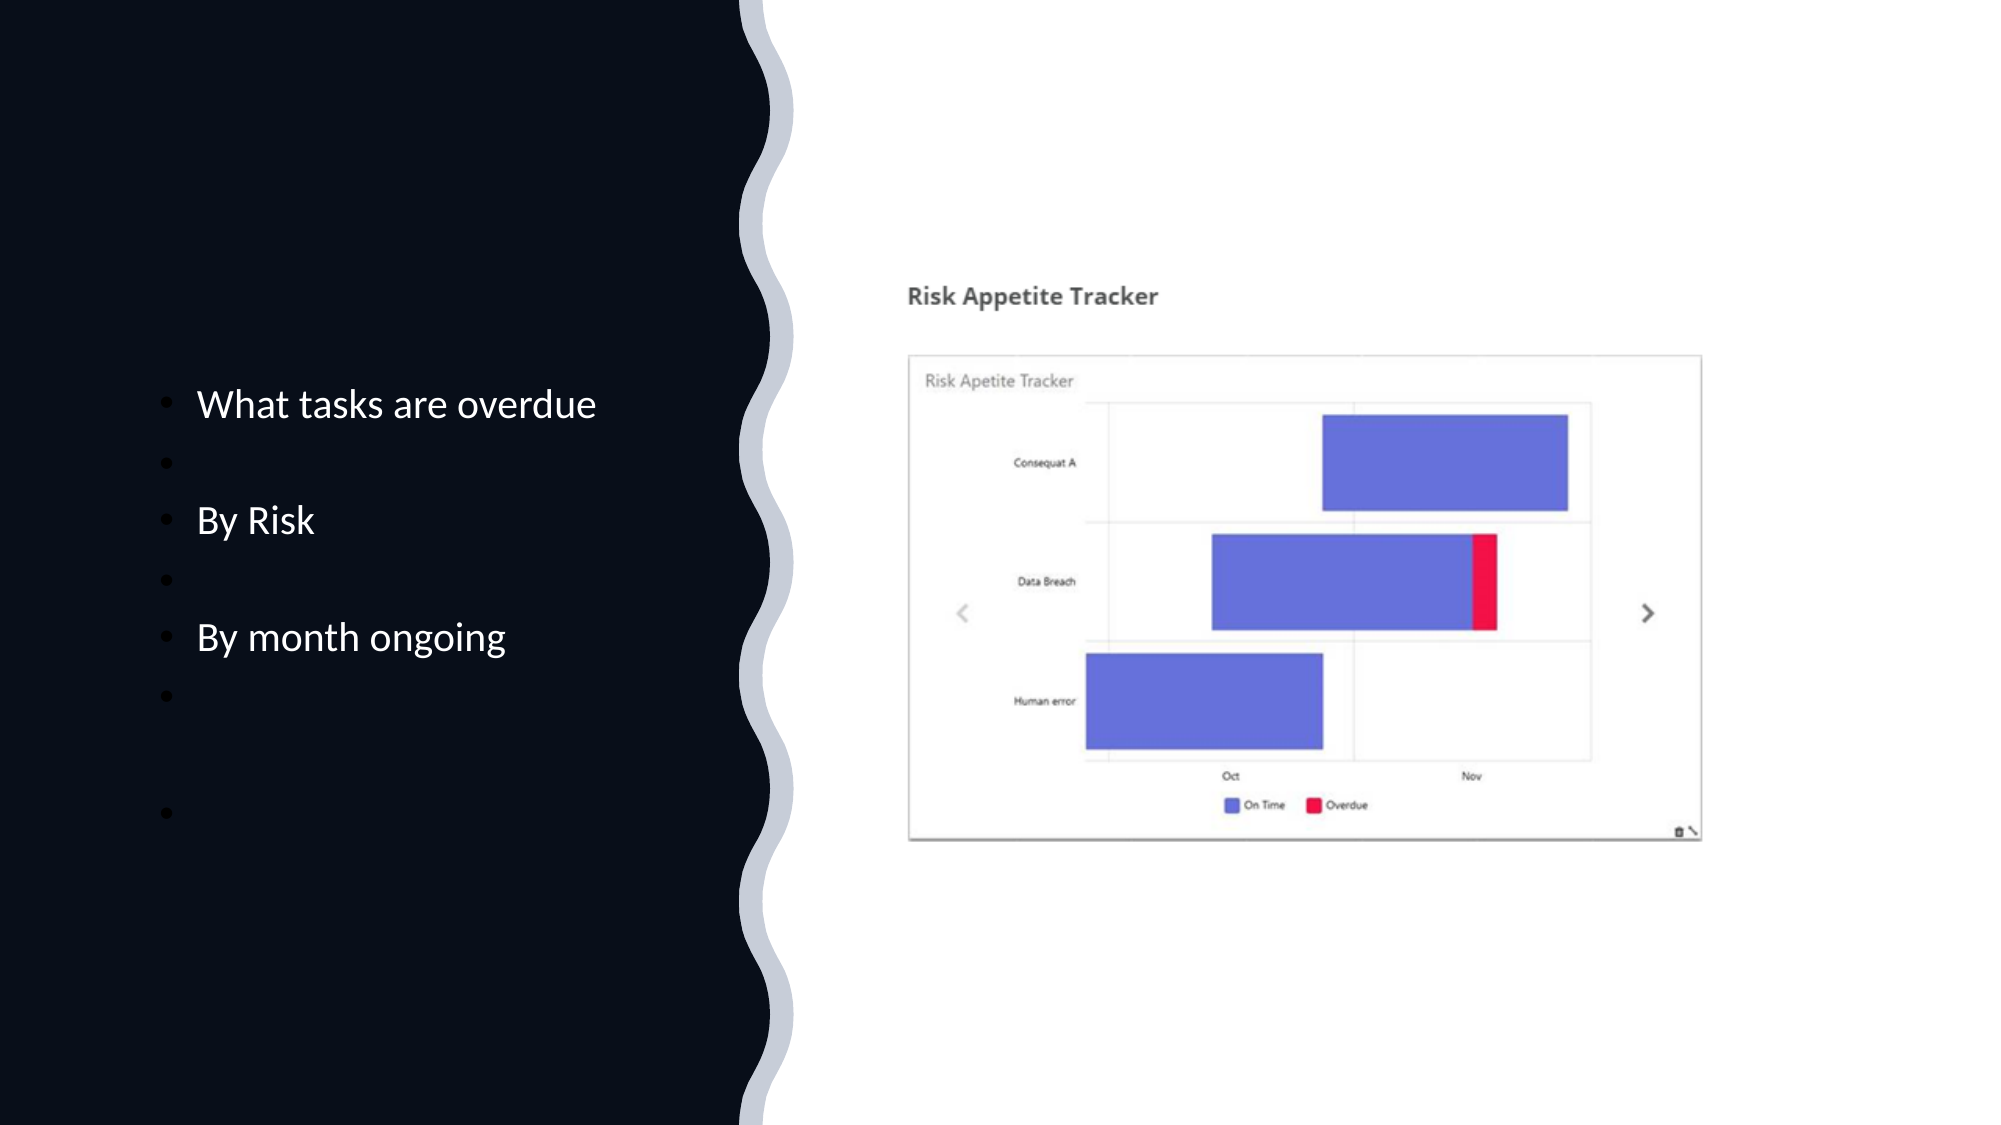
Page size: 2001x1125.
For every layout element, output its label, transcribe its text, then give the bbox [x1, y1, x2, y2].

text_box [0, 0, 2000, 1125]
text_box What tasks are overdue By Risk By month ongoing [125, 375, 681, 697]
picture [877, 258, 1798, 867]
